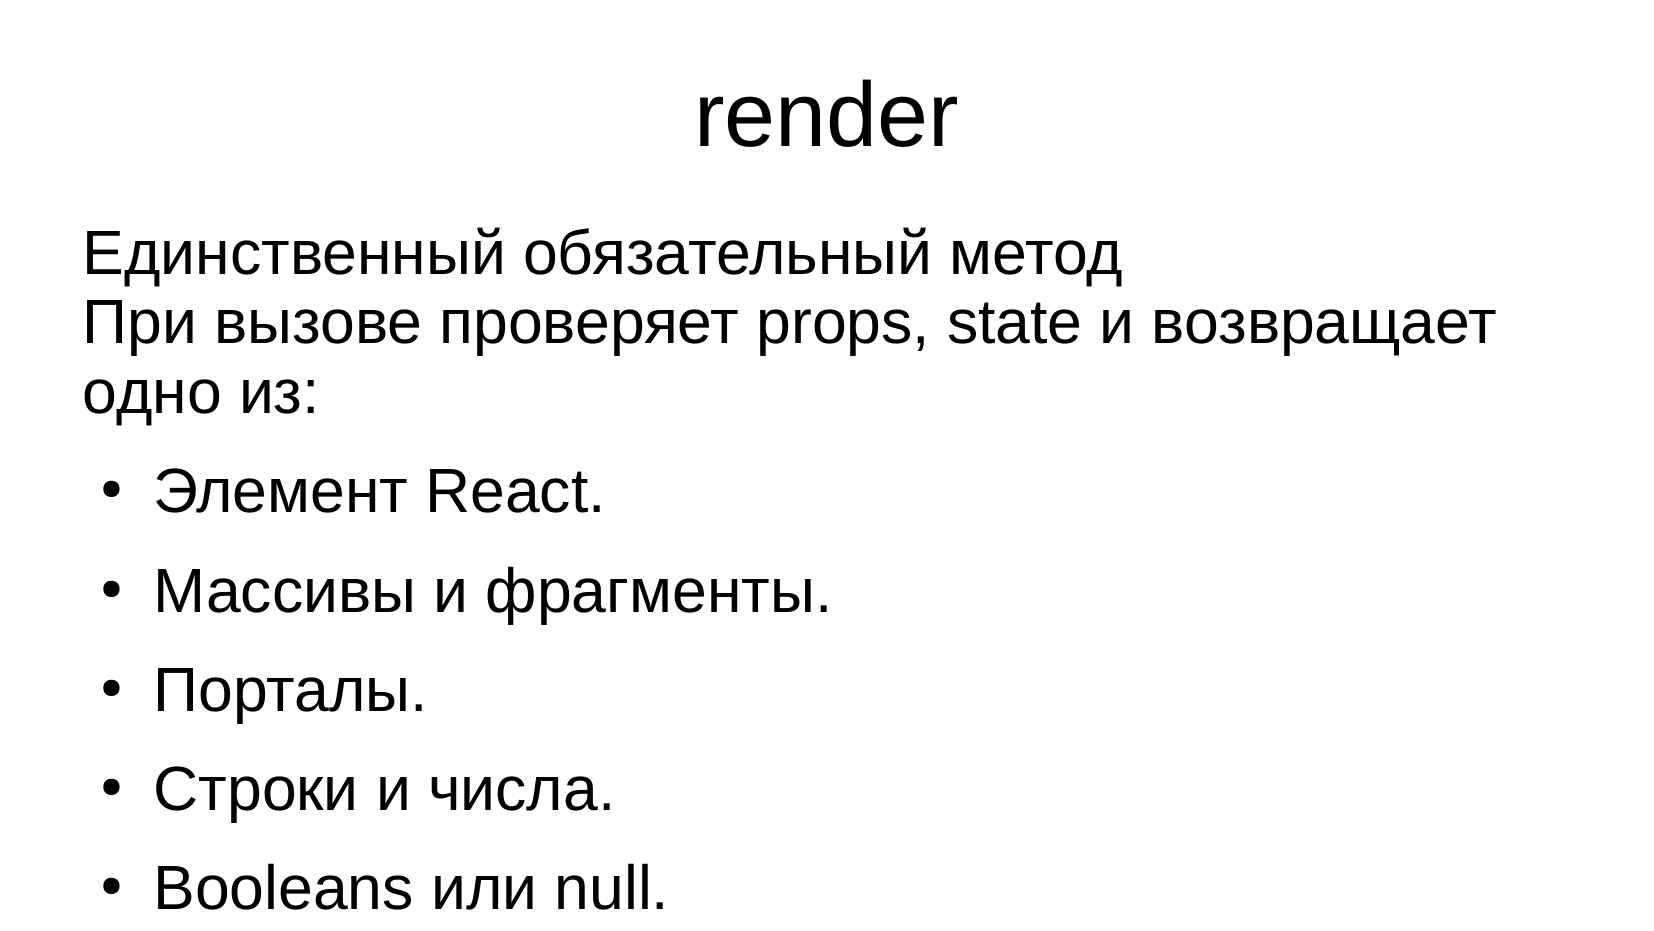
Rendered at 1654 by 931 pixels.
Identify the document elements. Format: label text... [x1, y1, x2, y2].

list Единственный обязательный метод При вызове проверяет props, state и возвращает одно из: Элемент React. Массивы и фрагменты. Порталы. Строки и числа. Booleans или null. [82, 217, 1571, 758]
title render [82, 37, 1571, 193]
